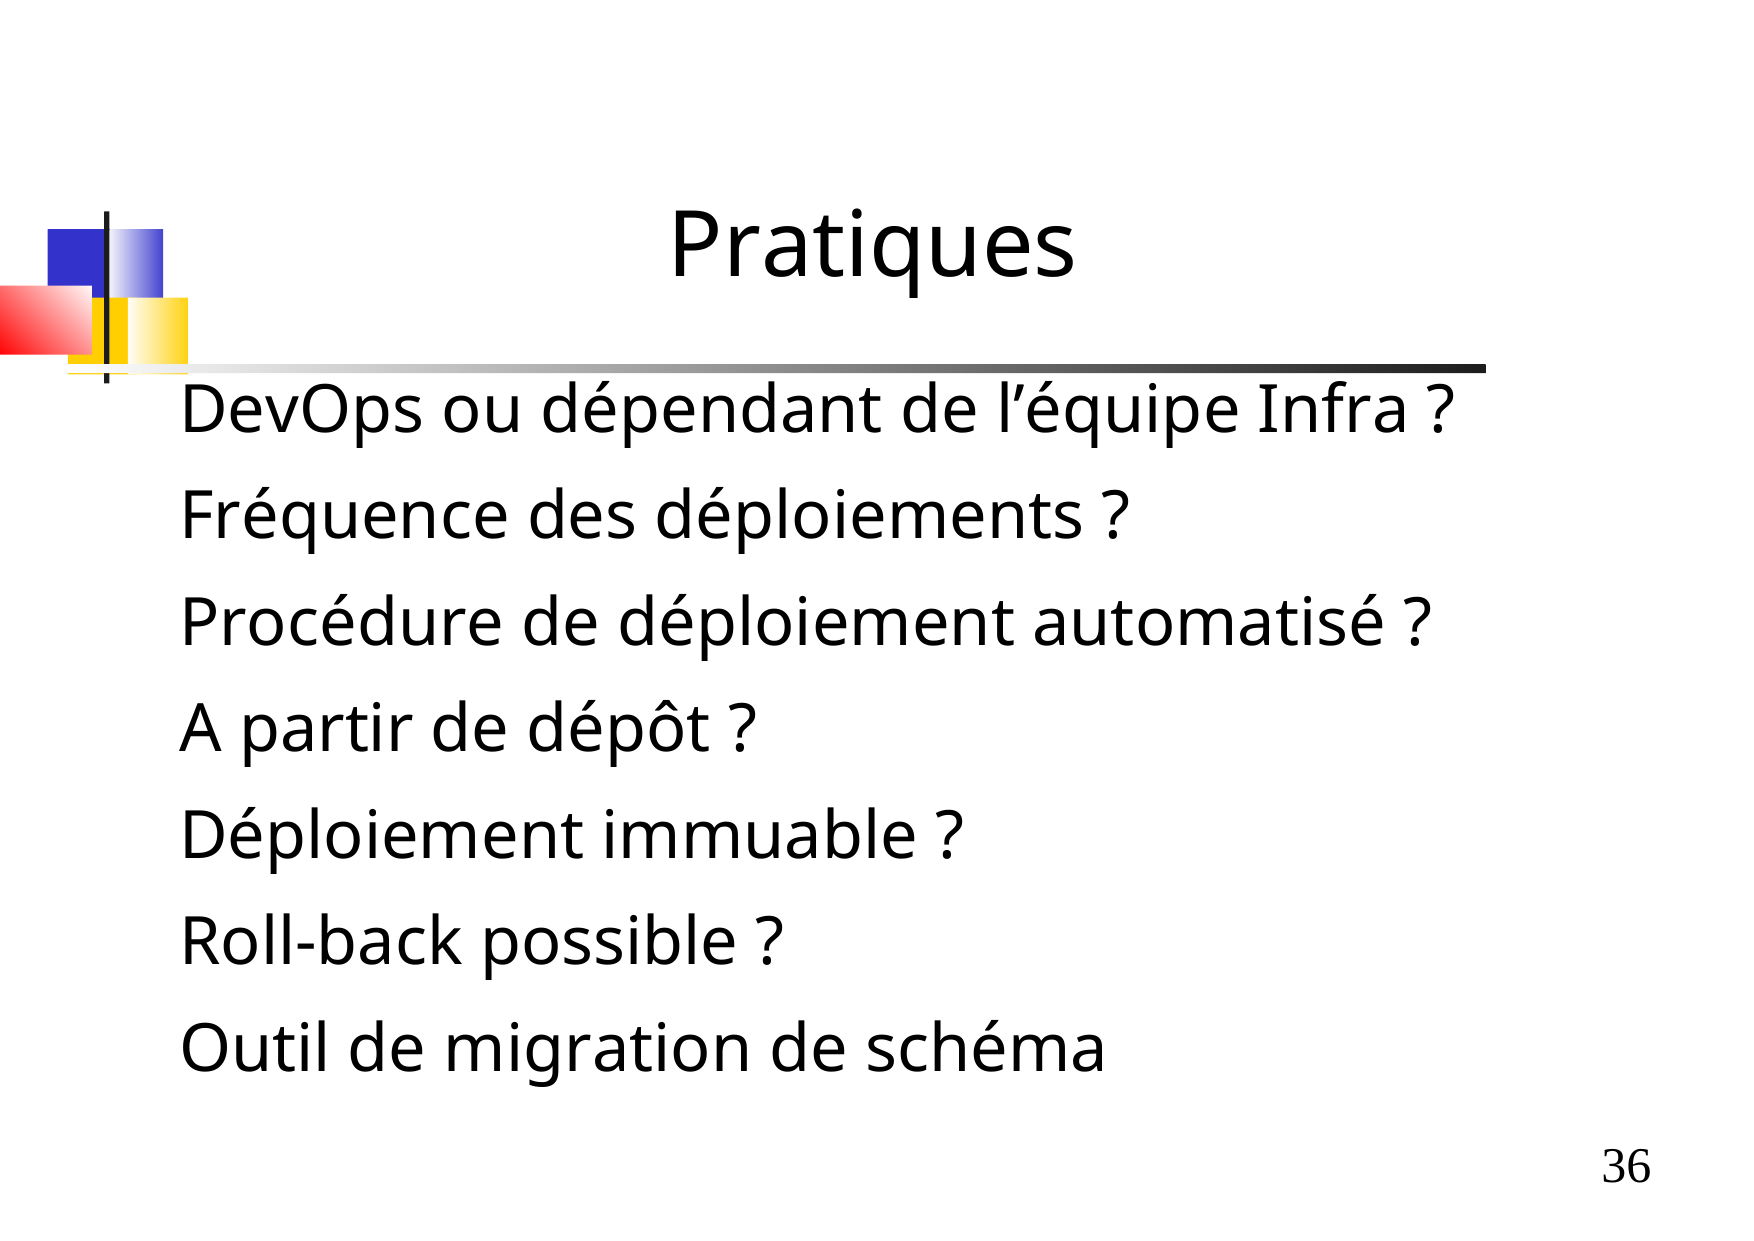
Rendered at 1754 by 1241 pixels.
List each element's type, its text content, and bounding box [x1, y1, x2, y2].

title Pratiques [179, 139, 1567, 351]
list DevOps ou dépendant de l’équipe Infra ? Fréquence des déploiements ? Procédure de déploiement automatisé ? A partir de dépôt ? Déploiement immuable ? Roll-back possible ? Outil de migration de schéma [179, 371, 1567, 1091]
